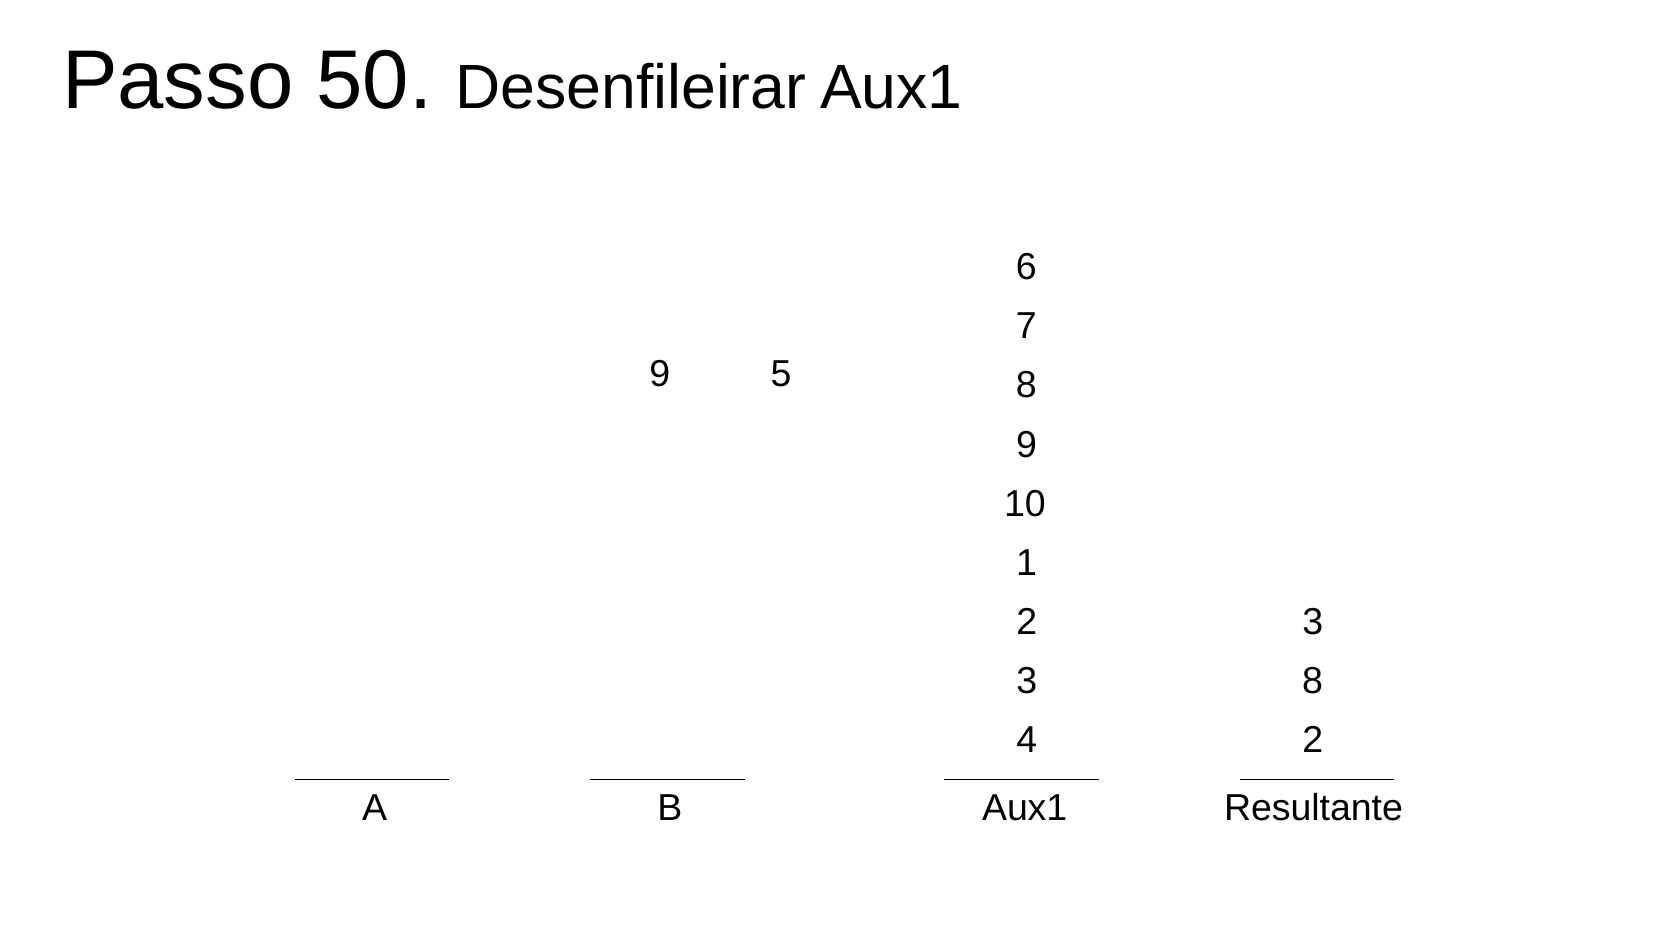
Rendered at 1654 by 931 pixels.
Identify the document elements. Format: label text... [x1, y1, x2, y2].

text_box 7 [1001, 297, 1052, 355]
text_box 3 [1001, 651, 1052, 709]
text_box 8 [1287, 651, 1338, 709]
text_box B [642, 780, 698, 837]
text_box 6 [1001, 238, 1052, 296]
text_box 10 [989, 474, 1061, 532]
text_box 8 [1001, 356, 1052, 414]
text_box Aux1 [967, 780, 1083, 837]
text_box A [347, 779, 508, 837]
text_box 1 [1001, 533, 1052, 591]
text_box 9 [634, 344, 686, 402]
text_box 2 [1001, 592, 1052, 650]
text_box 3 [1287, 592, 1338, 650]
text_box 4 [1001, 710, 1052, 768]
text_box Resultante [1209, 779, 1418, 837]
text_box 5 [755, 344, 807, 402]
text_box Passo 50. Desenfileirar Aux1 [47, 25, 1607, 274]
text_box 9 [1001, 415, 1052, 473]
text_box 2 [1287, 710, 1338, 768]
